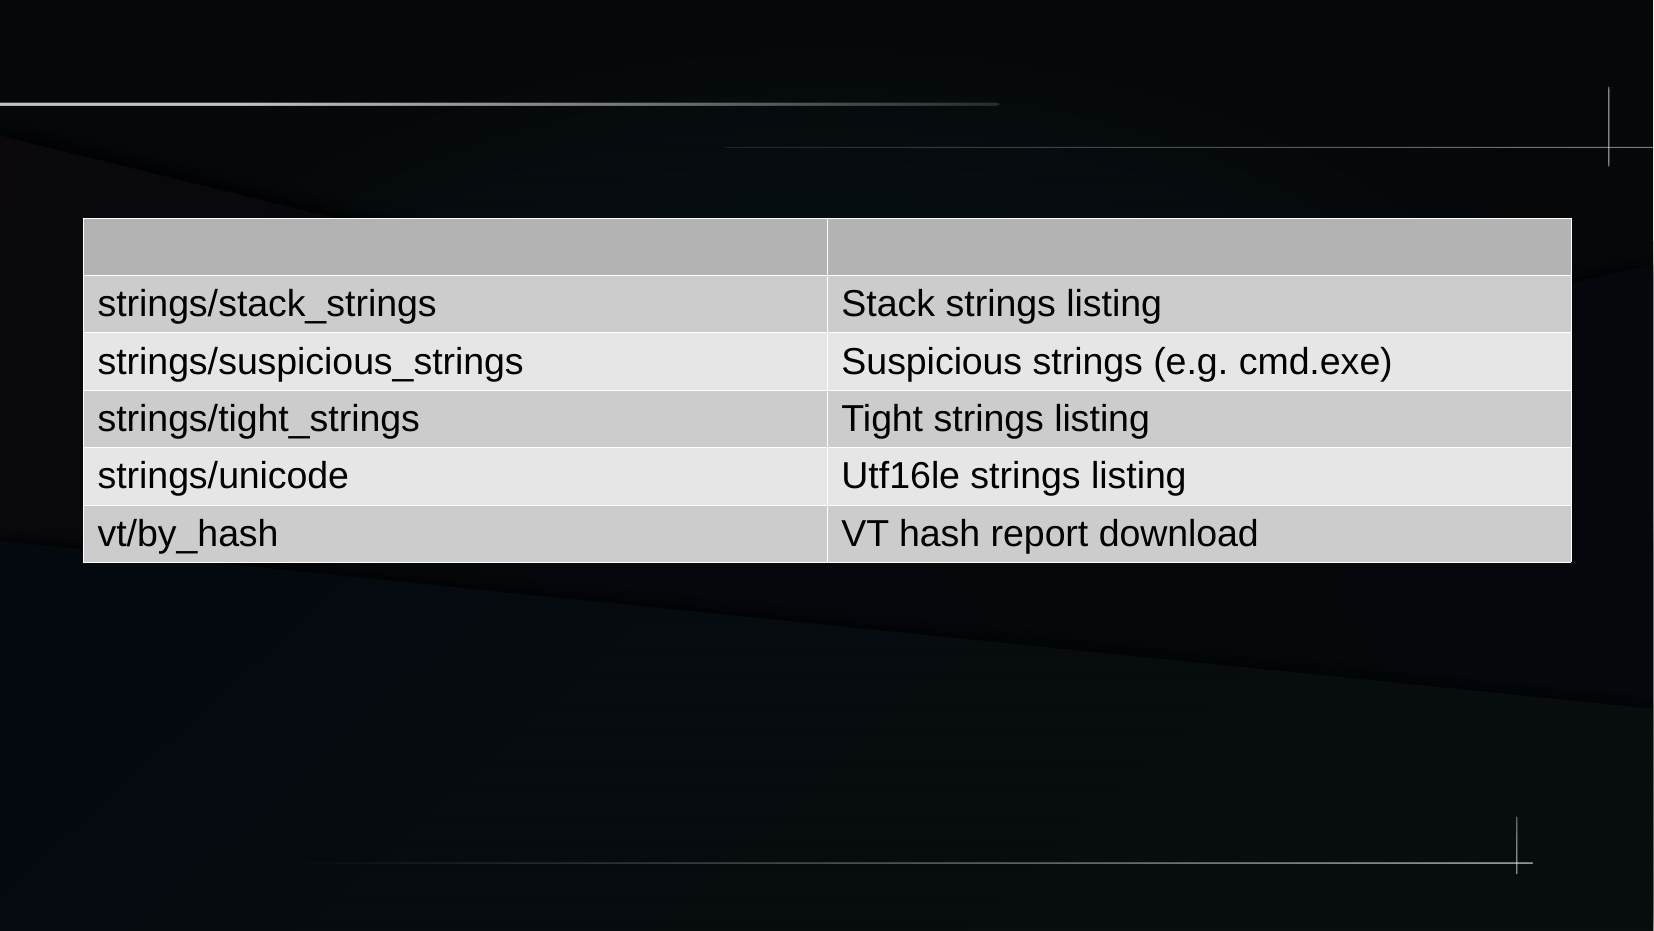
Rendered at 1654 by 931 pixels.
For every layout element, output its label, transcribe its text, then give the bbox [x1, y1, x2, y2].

table_header [84, 219, 827, 275]
table_cell strings/tight_strings [84, 391, 827, 447]
table_cell strings/suspicious_strings [84, 333, 827, 390]
table_cell strings/unicode [84, 448, 827, 505]
table_cell strings/stack_strings [84, 276, 827, 332]
table_cell vt/by_hash [84, 506, 827, 562]
table_cell Suspicious strings (e.g. cmd.exe) [828, 333, 1571, 390]
table_cell Tight strings listing [828, 391, 1571, 447]
picture [0, 0, 1654, 931]
table_cell Stack strings listing [828, 276, 1571, 332]
table_header [828, 219, 1571, 275]
table_cell Utf16le strings listing [828, 448, 1571, 505]
table_cell VT hash report download [828, 506, 1571, 562]
